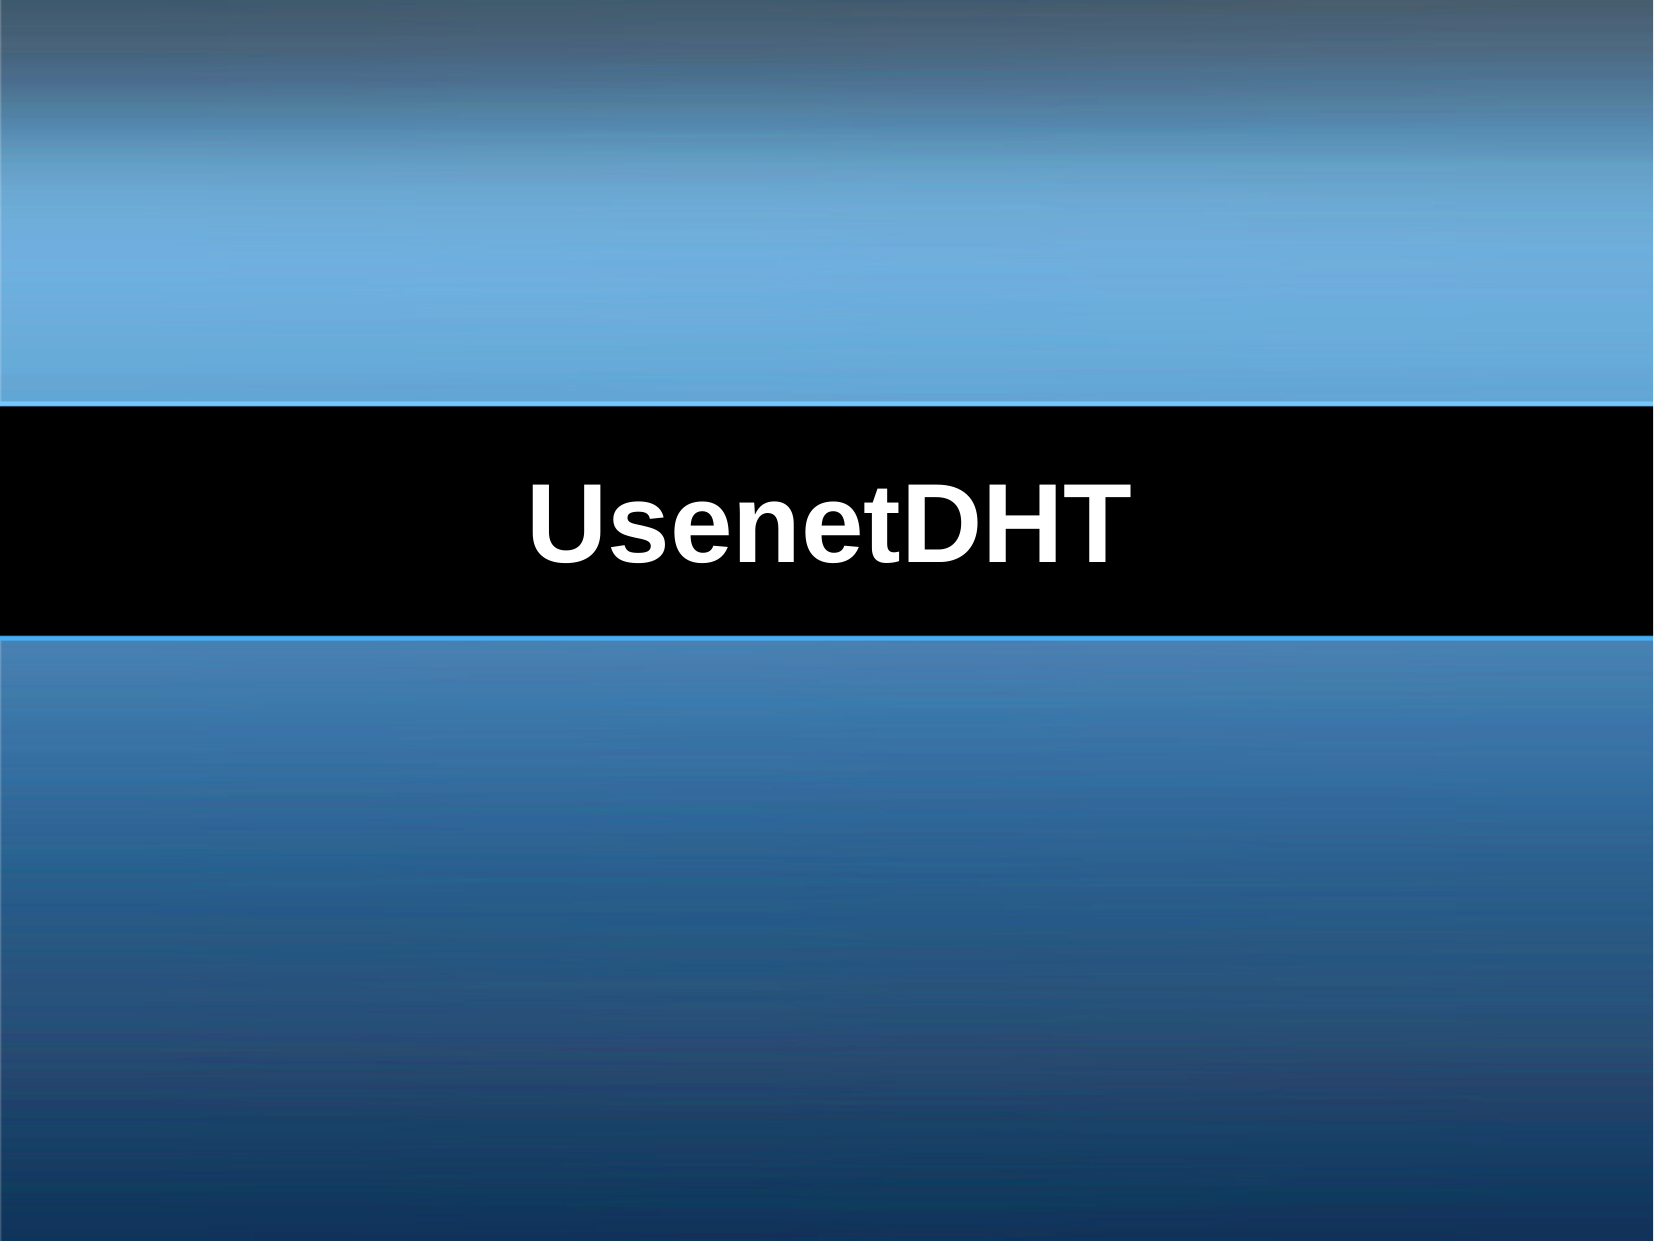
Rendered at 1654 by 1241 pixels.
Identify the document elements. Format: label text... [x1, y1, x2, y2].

title UsenetDHT [123, 419, 1536, 627]
picture [0, 0, 1654, 1241]
